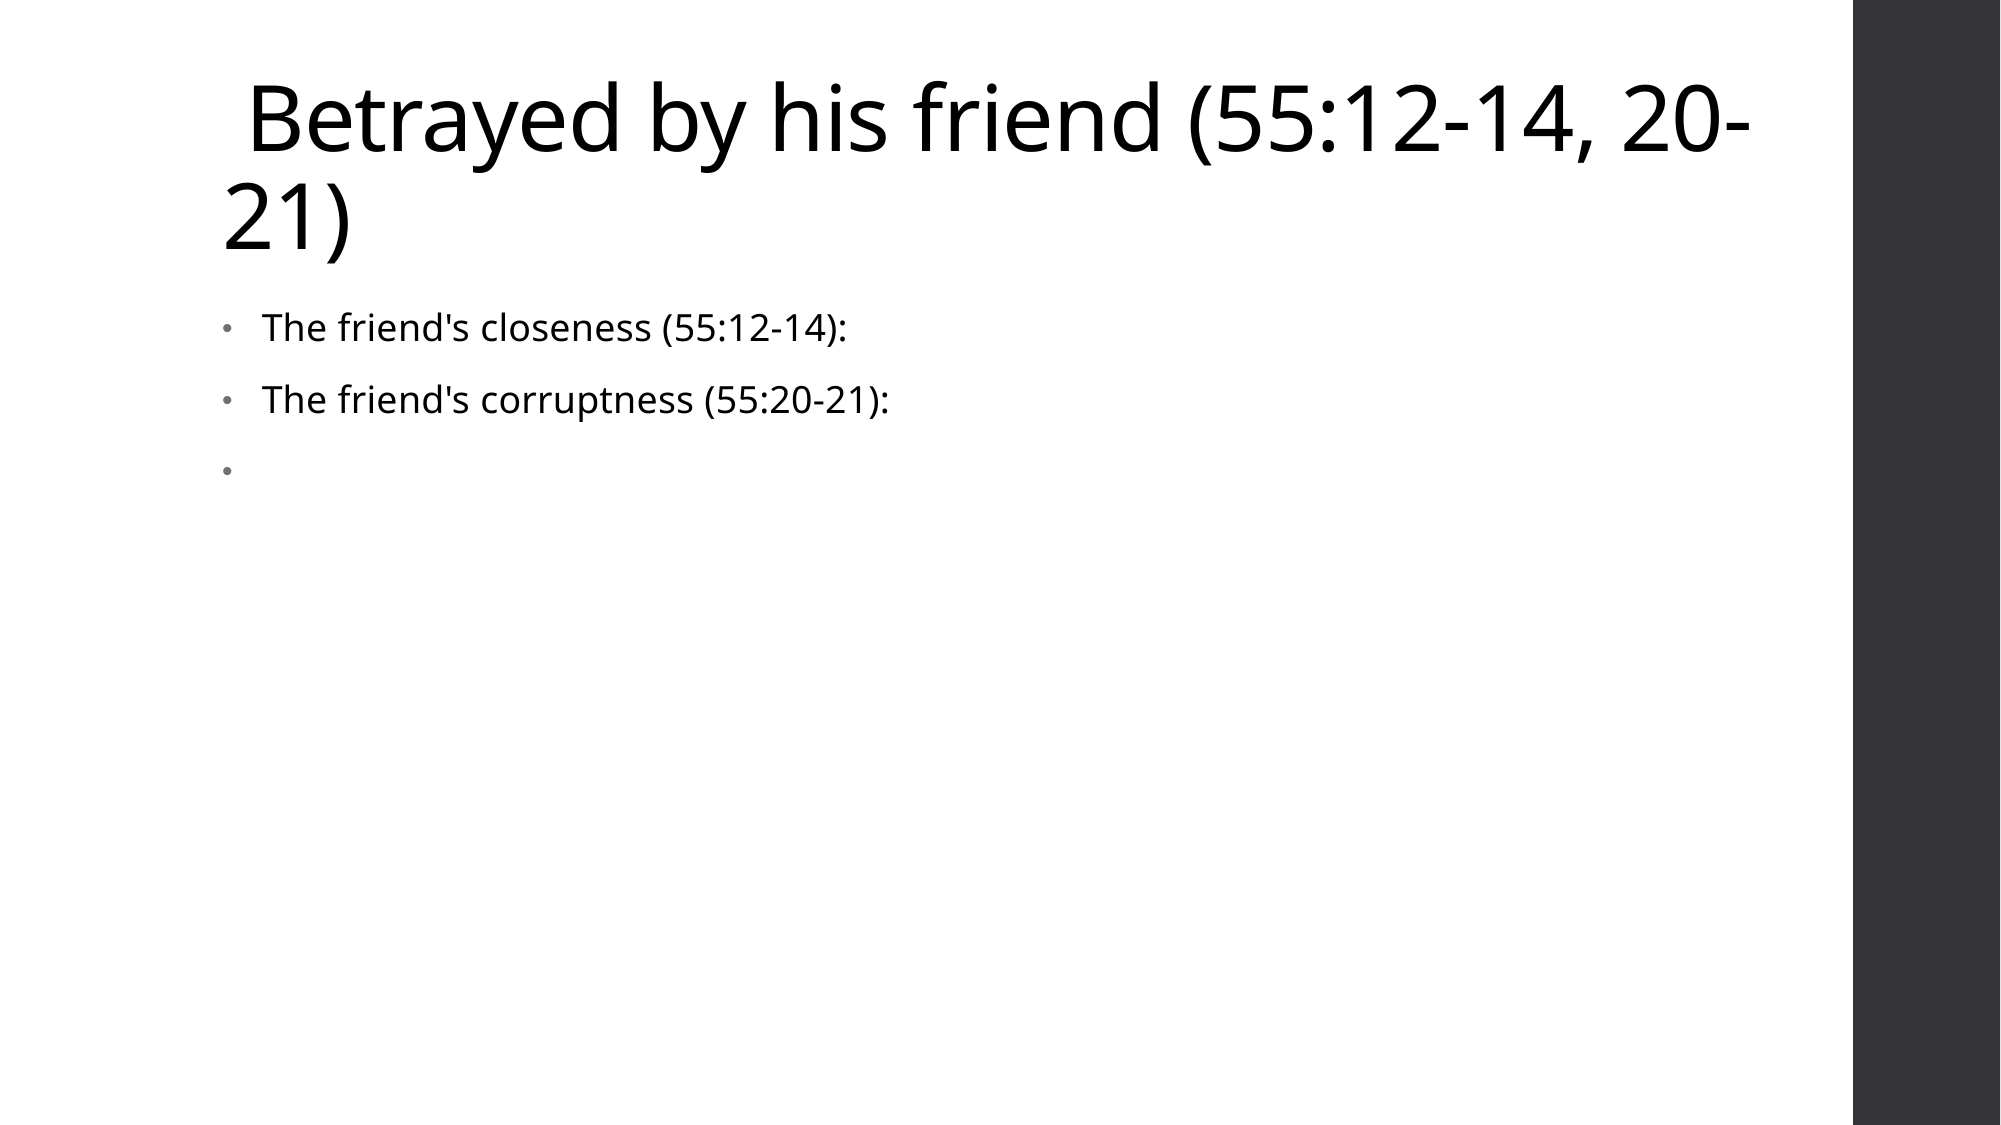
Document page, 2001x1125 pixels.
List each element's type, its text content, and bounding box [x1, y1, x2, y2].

title Betrayed by his friend (55:12-14, 20-21) [206, 60, 1797, 278]
list The friend's closeness (55:12-14): The friend's corruptness (55:20-21): [206, 299, 1617, 1014]
